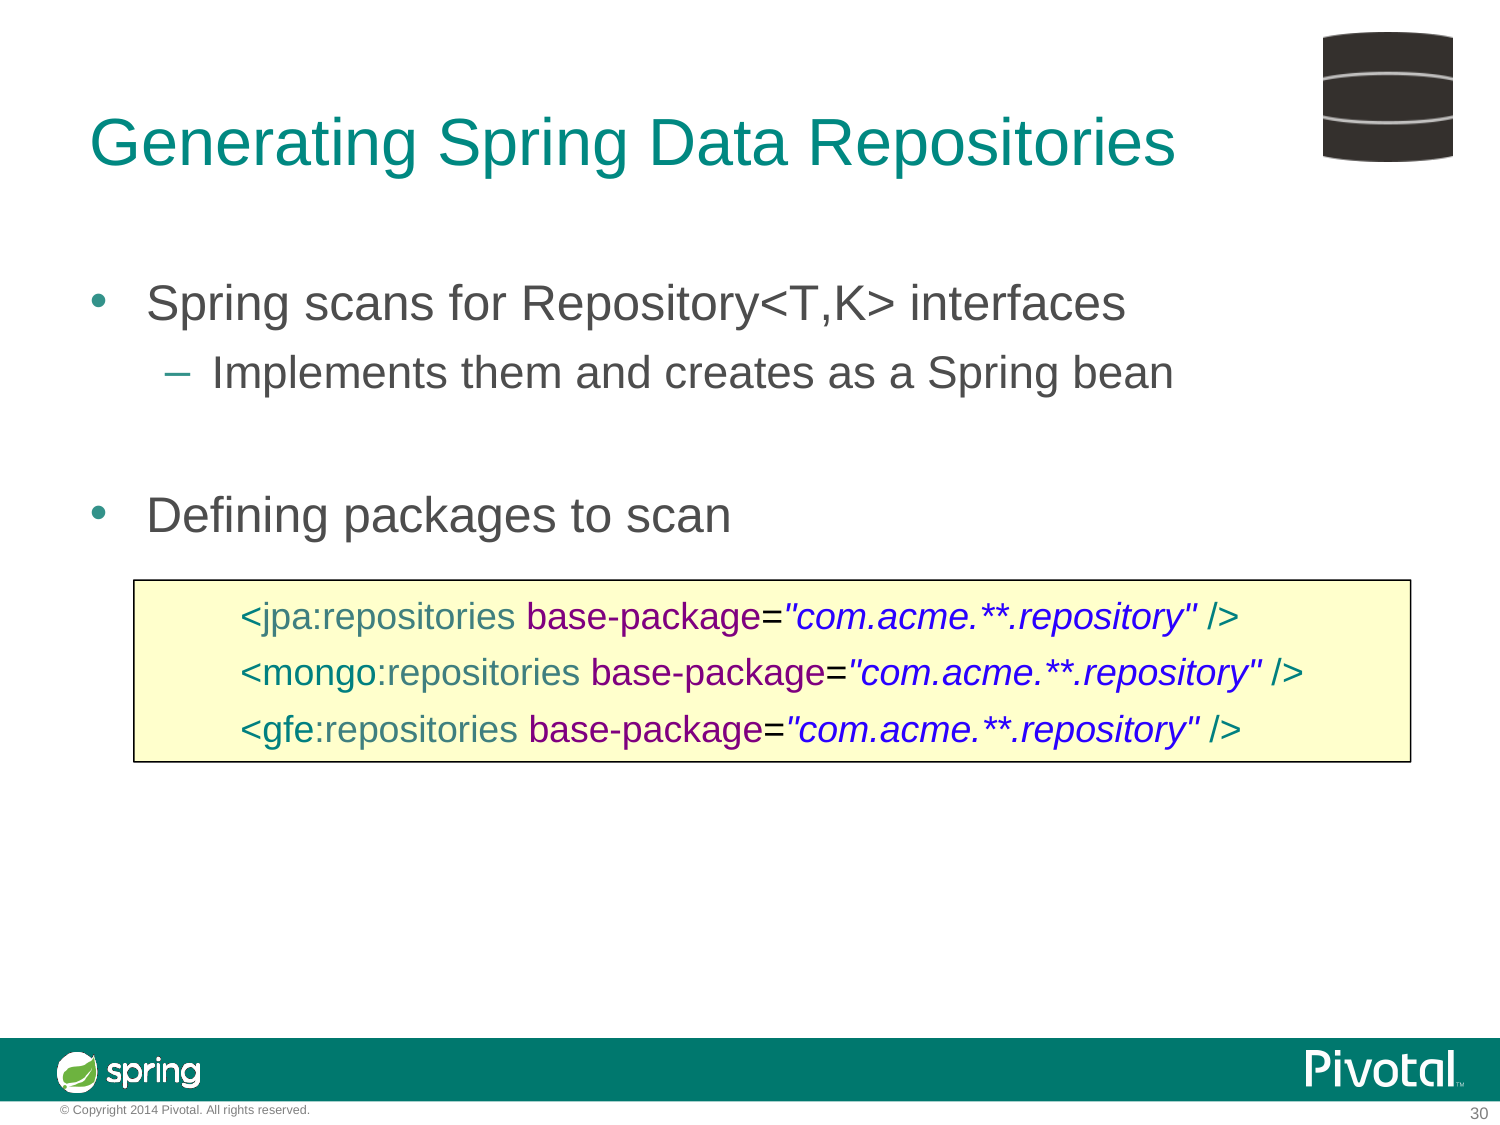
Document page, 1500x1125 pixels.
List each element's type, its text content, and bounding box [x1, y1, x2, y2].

picture [32, 1041, 210, 1103]
picture [1323, 32, 1453, 162]
list Spring scans for Repository<T,K> interfaces Implements them and creates as a Spring bean Defining packages to scan [75, 262, 1426, 1005]
text_box <jpa:repositories base-package="com.acme.**.repository" /> <mongo:repositories base-package="com.acme.**.repository" /> <gfe:repositories base-package="com.acme.**.repository" /> [133, 580, 1411, 762]
picture [1306, 1050, 1464, 1087]
title Generating Spring Data Repositories [75, 45, 1426, 233]
